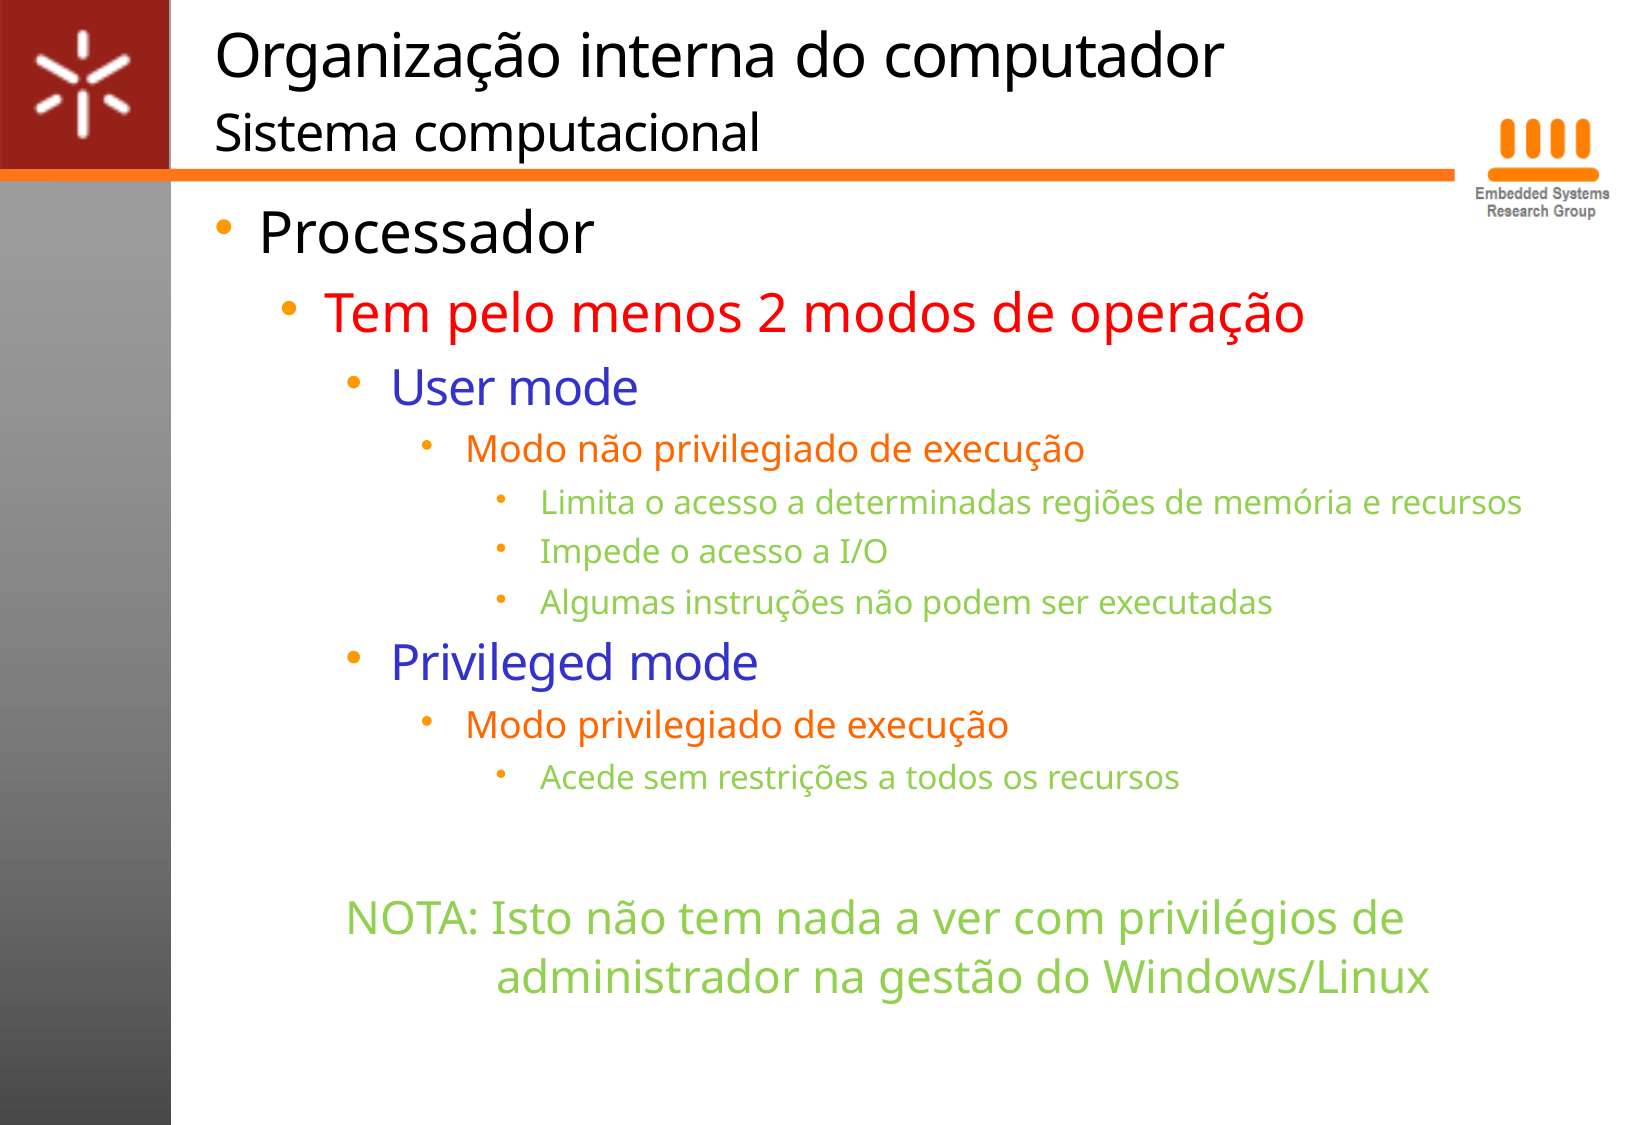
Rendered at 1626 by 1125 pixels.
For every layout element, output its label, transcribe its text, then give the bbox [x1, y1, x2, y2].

picture [0, 182, 171, 1125]
picture [1475, 118, 1610, 220]
text_box Processador Tem pelo menos 2 modos de operação User mode Modo não privilegiado de execução Limita o acesso a determinadas regiões de memória e recursos Impede o acesso a I/O Algumas instruções não podem ser executadas Privileged mode Modo privilegiado de execução Acede sem restrições a todos os recursos NOTA: Isto não tem nada a ver com privilégios de administrador na gestão do Windows/Linux [212, 177, 1586, 1003]
picture [0, 0, 171, 169]
title Organização interna do computador Sistema computacional [212, 16, 1335, 177]
